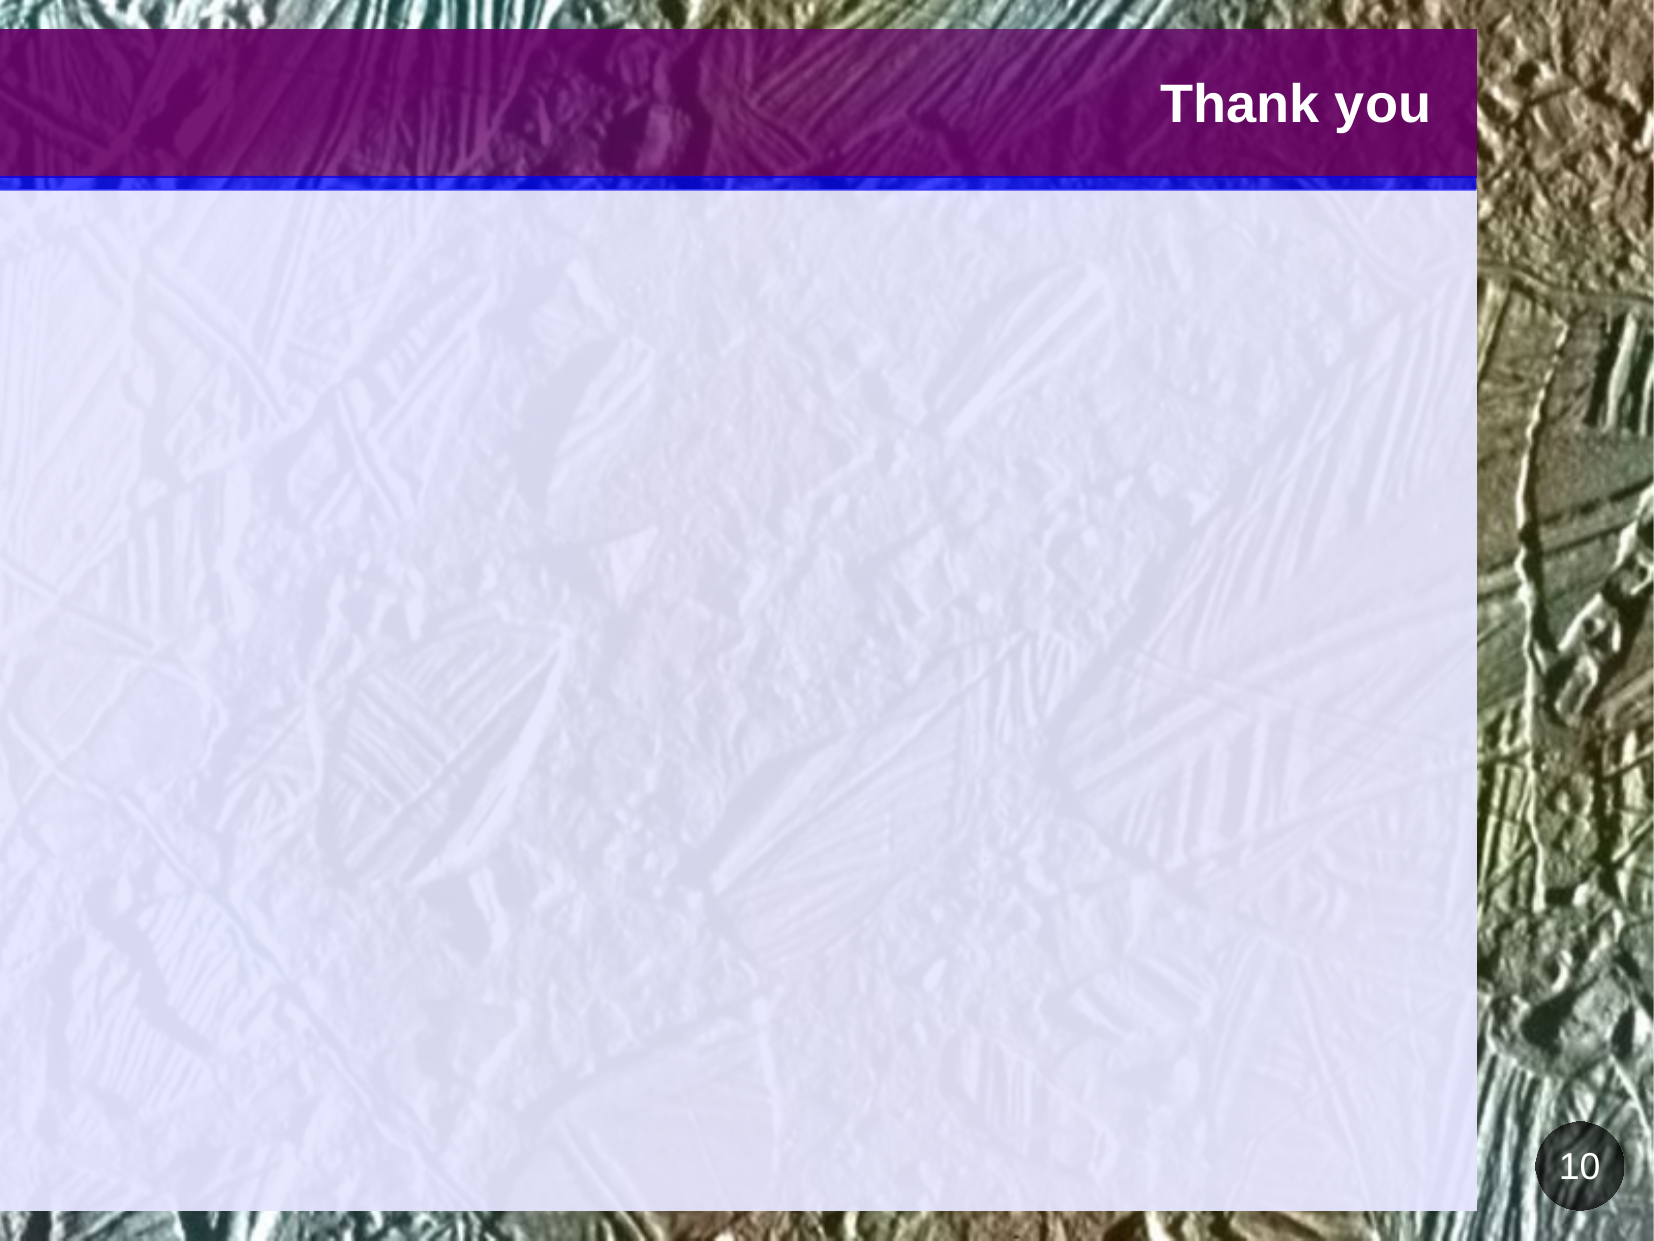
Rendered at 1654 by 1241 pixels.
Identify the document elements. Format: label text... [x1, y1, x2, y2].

picture [0, 0, 1654, 1241]
title Thank you [29, 59, 1447, 148]
